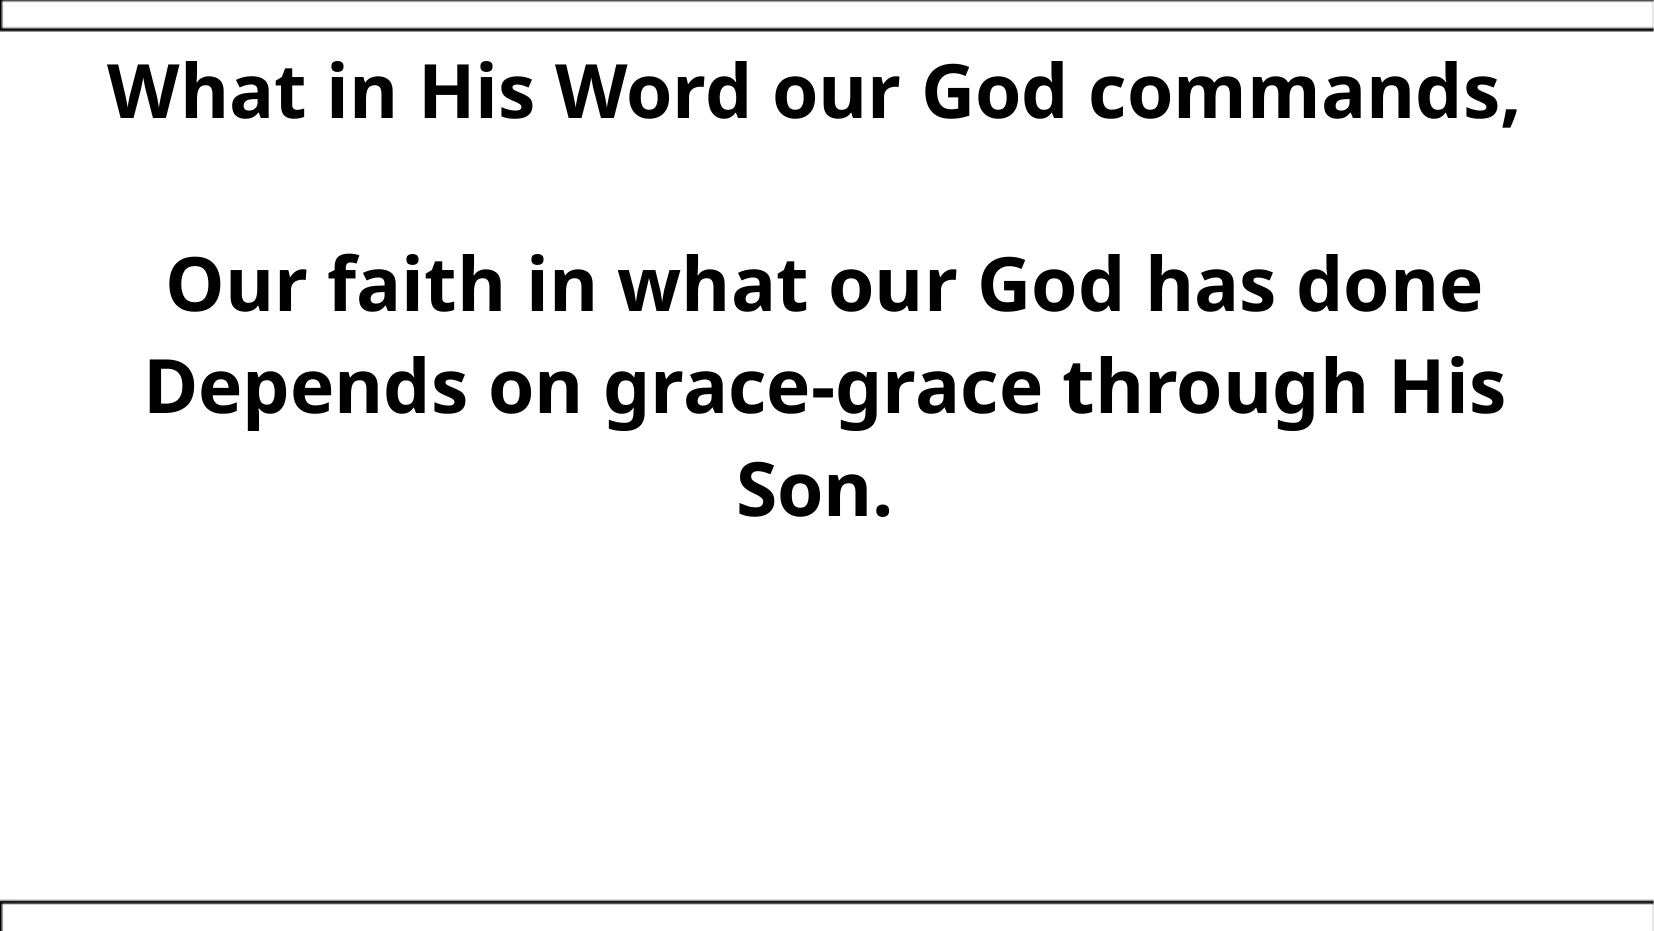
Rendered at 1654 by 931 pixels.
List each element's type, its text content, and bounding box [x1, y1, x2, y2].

picture [0, 0, 1654, 931]
text_box What in His Word our God commands, Our faith in what our God has done Depends on grace-grace through His Son. [75, 30, 1576, 346]
